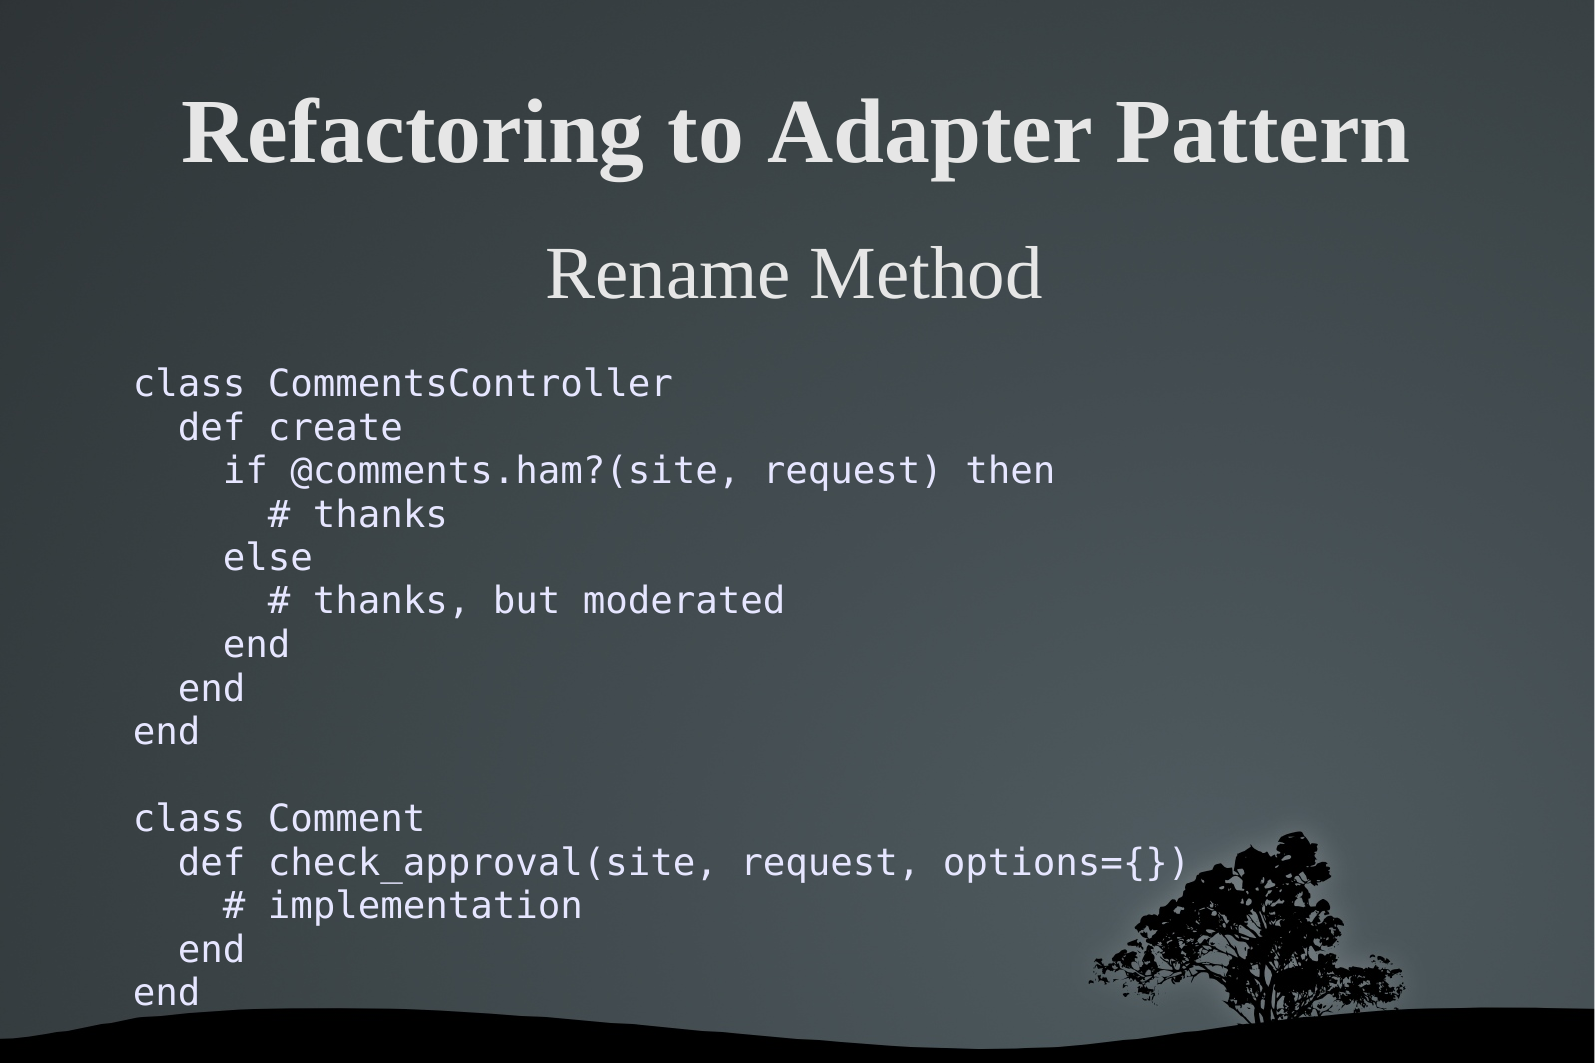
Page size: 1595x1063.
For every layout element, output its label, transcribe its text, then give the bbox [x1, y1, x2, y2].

text_box class CommentsController def create if @comments.ham?(site, request) then # thanks else # thanks, but moderated end end end class Comment def check_approval(site, request, options={}) # implementation end end [118, 354, 1477, 1023]
title Refactoring to Adapter Pattern [79, 49, 1515, 213]
picture [0, 0, 1595, 1063]
title Rename Method [76, 221, 1512, 325]
